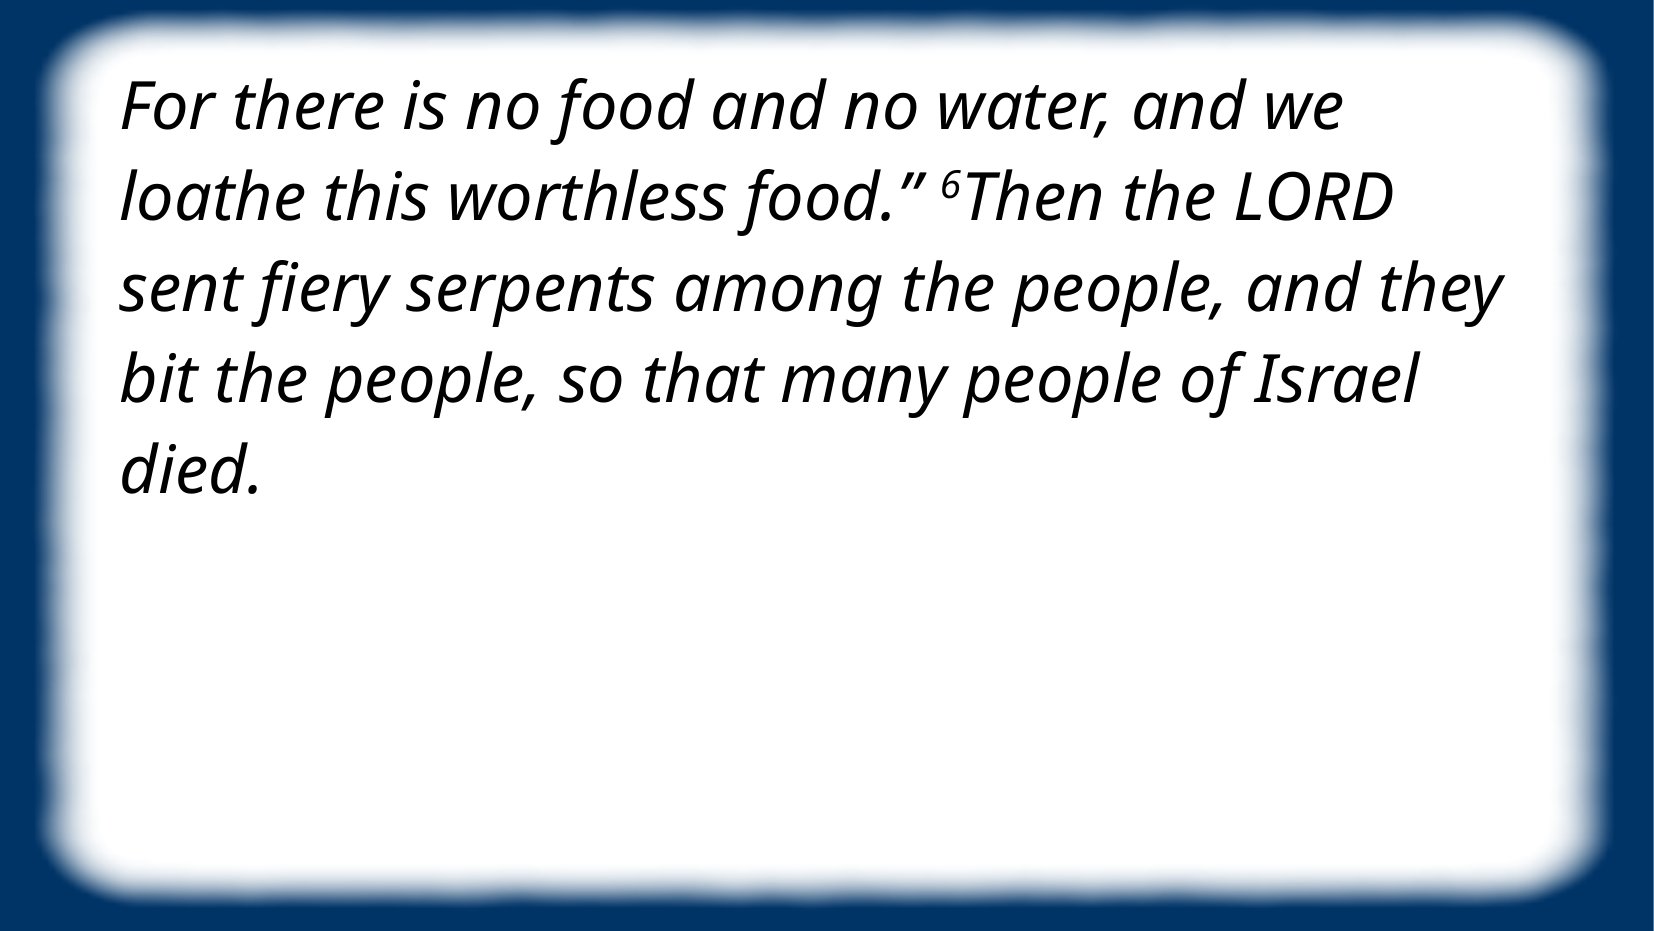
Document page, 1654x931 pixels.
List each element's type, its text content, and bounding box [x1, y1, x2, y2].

picture [0, 0, 1654, 931]
text_box For there is no food and no water, and we loathe this worthless food.” 6Then the LORD sent fiery serpents among the people, and they bit the people, so that many people of Israel died. [105, 51, 1546, 511]
